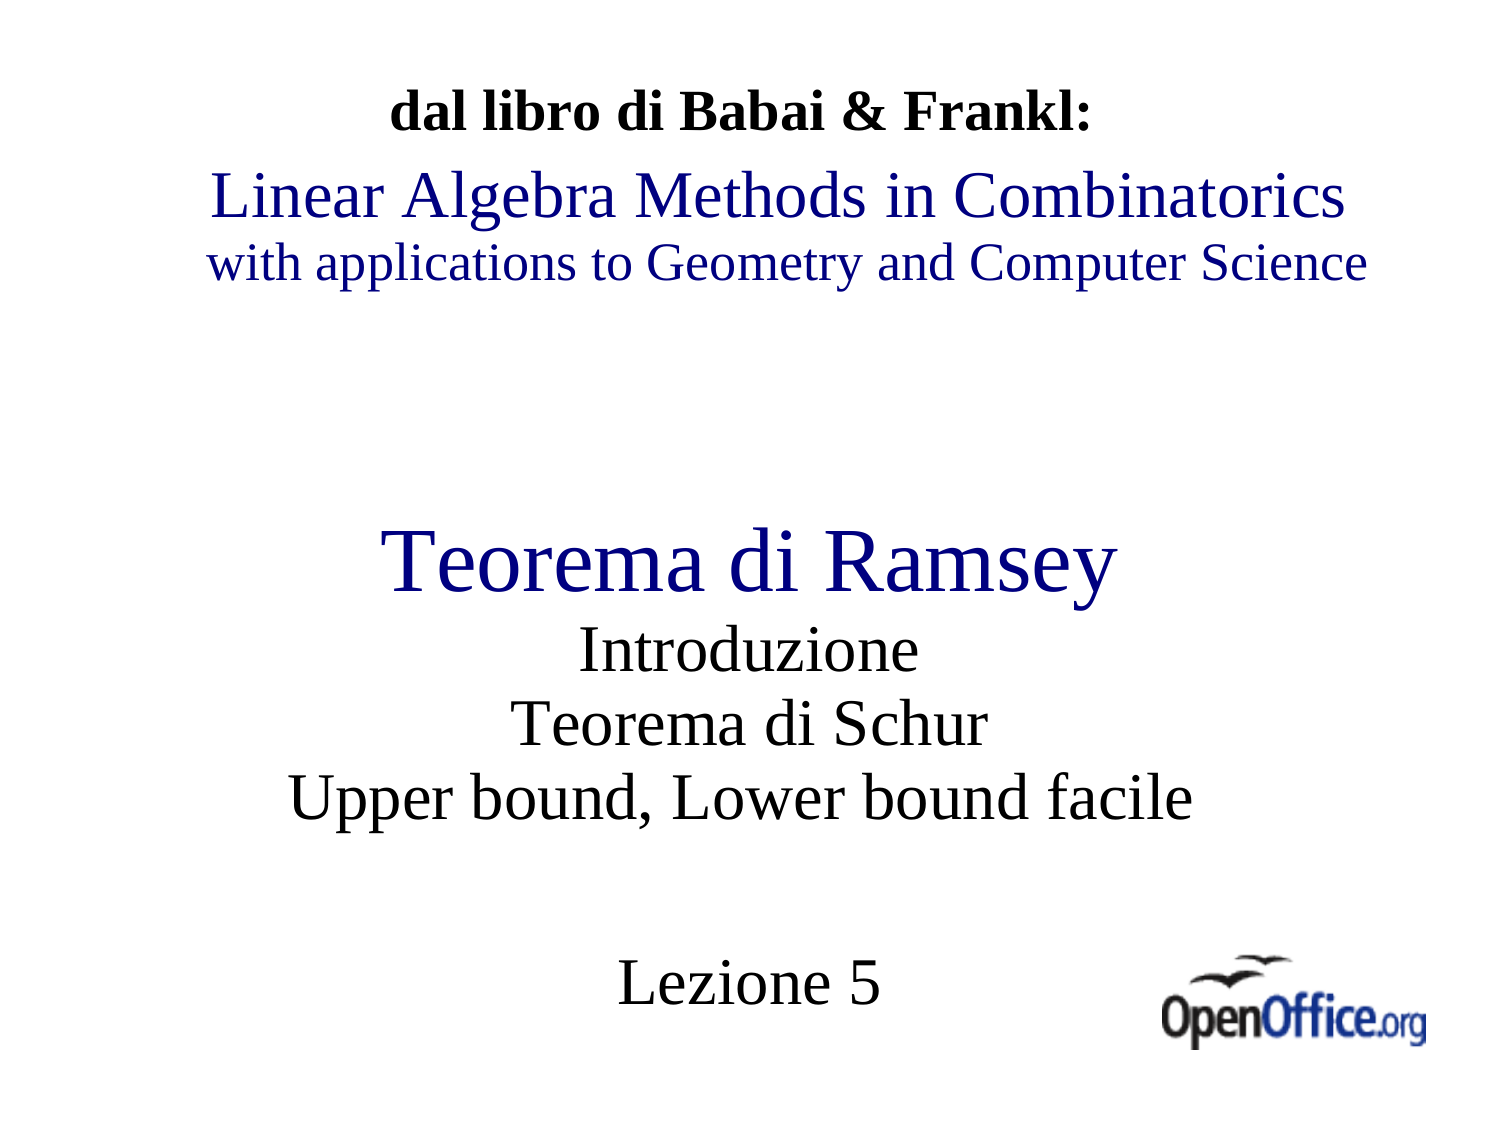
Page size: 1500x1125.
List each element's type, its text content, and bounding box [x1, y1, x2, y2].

title Teorema di Ramsey Introduzione Teorema di Schur Upper bound, Lower bound facile [112, 412, 1388, 932]
picture [1162, 953, 1426, 1051]
title Linear Algebra Methods in Combinatorics with applications to Geometry and Computer Science [112, 112, 1463, 338]
text_box dal libro di Babai & Frankl: [374, 64, 1110, 112]
subtitle Lezione 5 [187, 937, 1238, 1088]
